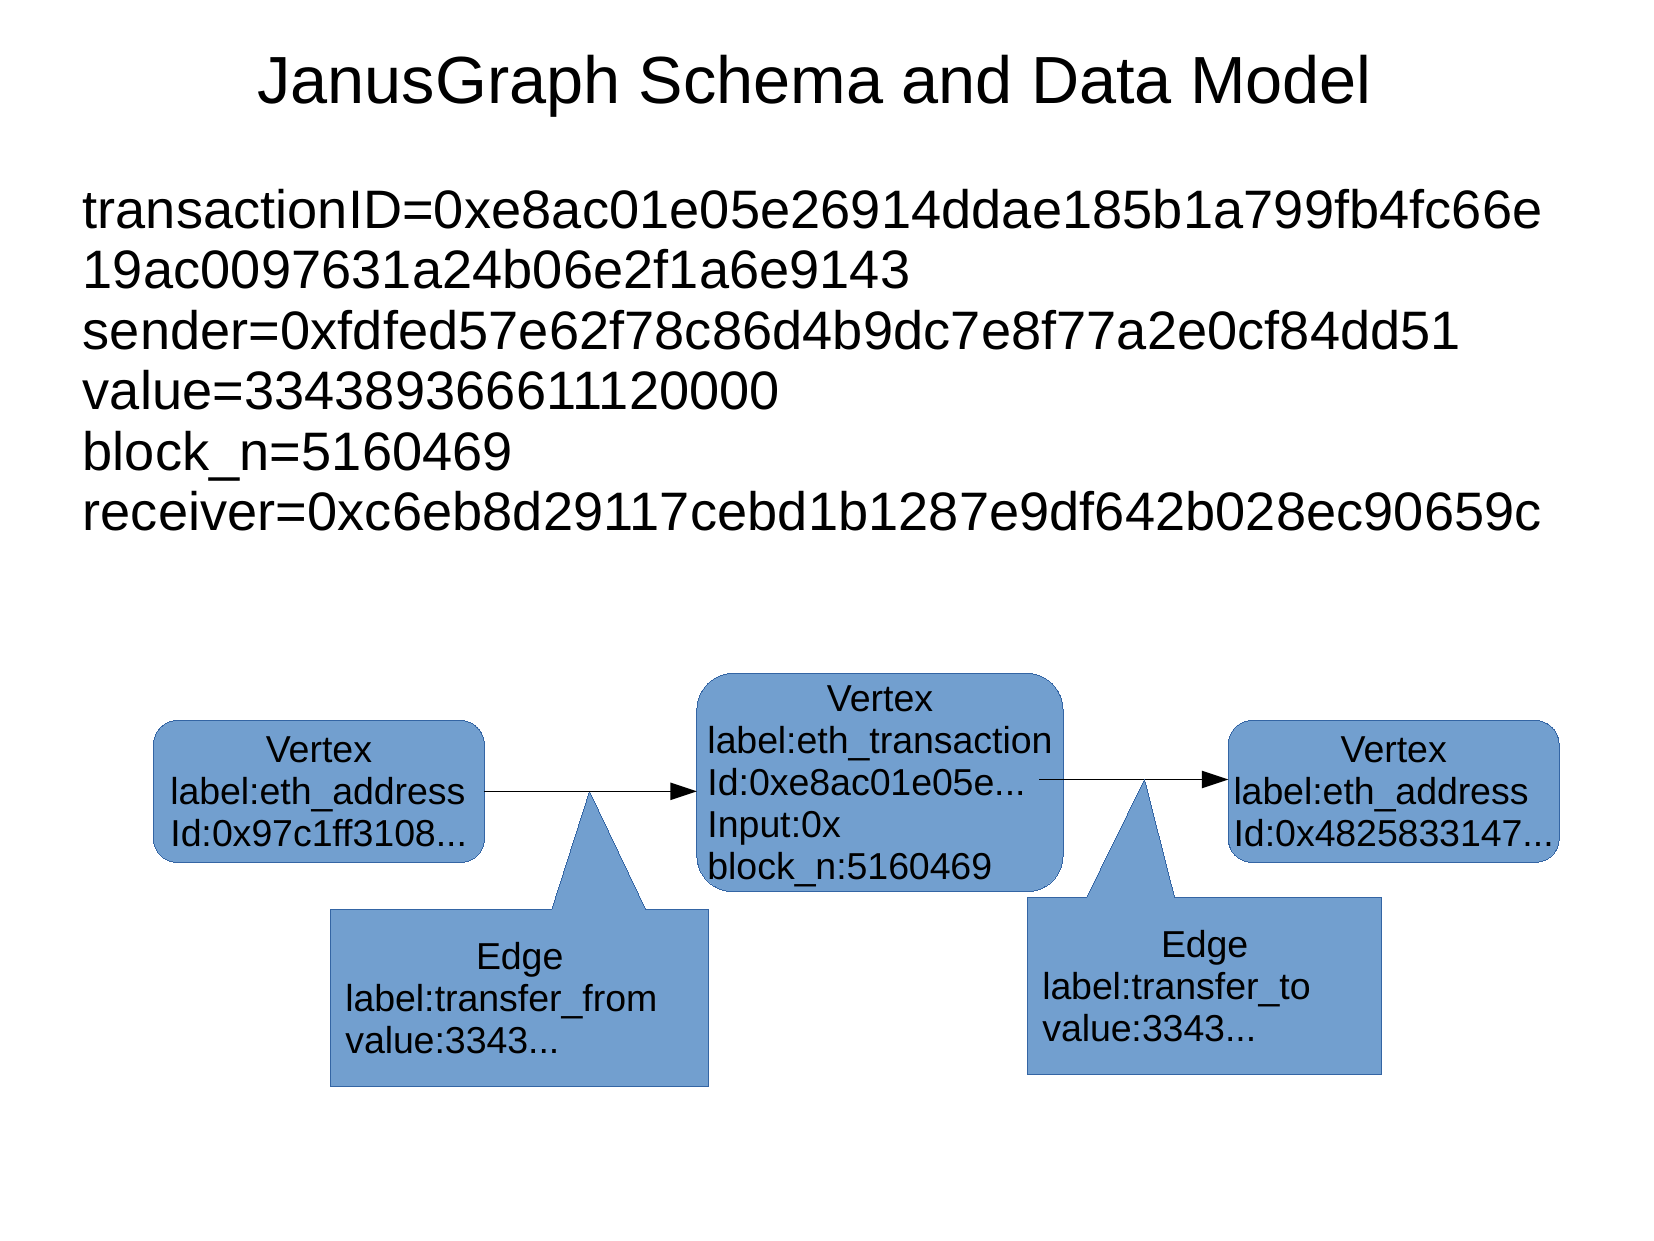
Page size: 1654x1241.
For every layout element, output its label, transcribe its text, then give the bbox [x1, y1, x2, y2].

text_box JanusGraph Schema and Data Model [118, 43, 1512, 119]
text_box Edge label:transfer_from value:3343... [330, 792, 709, 1087]
text_box Vertex label:eth_address Id:0x97c1ff3108... [153, 720, 485, 863]
text_box transactionID=0xe8ac01e05e26914ddae185b1a799fb4fc66e19ac0097631a24b06e2f1a6e9143 sender=0xfdfed57e62f78c86d4b9dc7e8f77a2e0cf84dd51 value=334389366611120000 block_n=5160469 receiver=0xc6eb8d29117cebd1b1287e9df642b028ec90659c [82, 178, 1571, 544]
text_box Vertex label:eth_address Id:0x4825833147... [1228, 720, 1560, 863]
text_box Vertex label:eth_transaction Id:0xe8ac01e05e... Input:0x block_n:5160469 [696, 673, 1064, 892]
text_box Edge label:transfer_to value:3343... [1027, 779, 1382, 1075]
